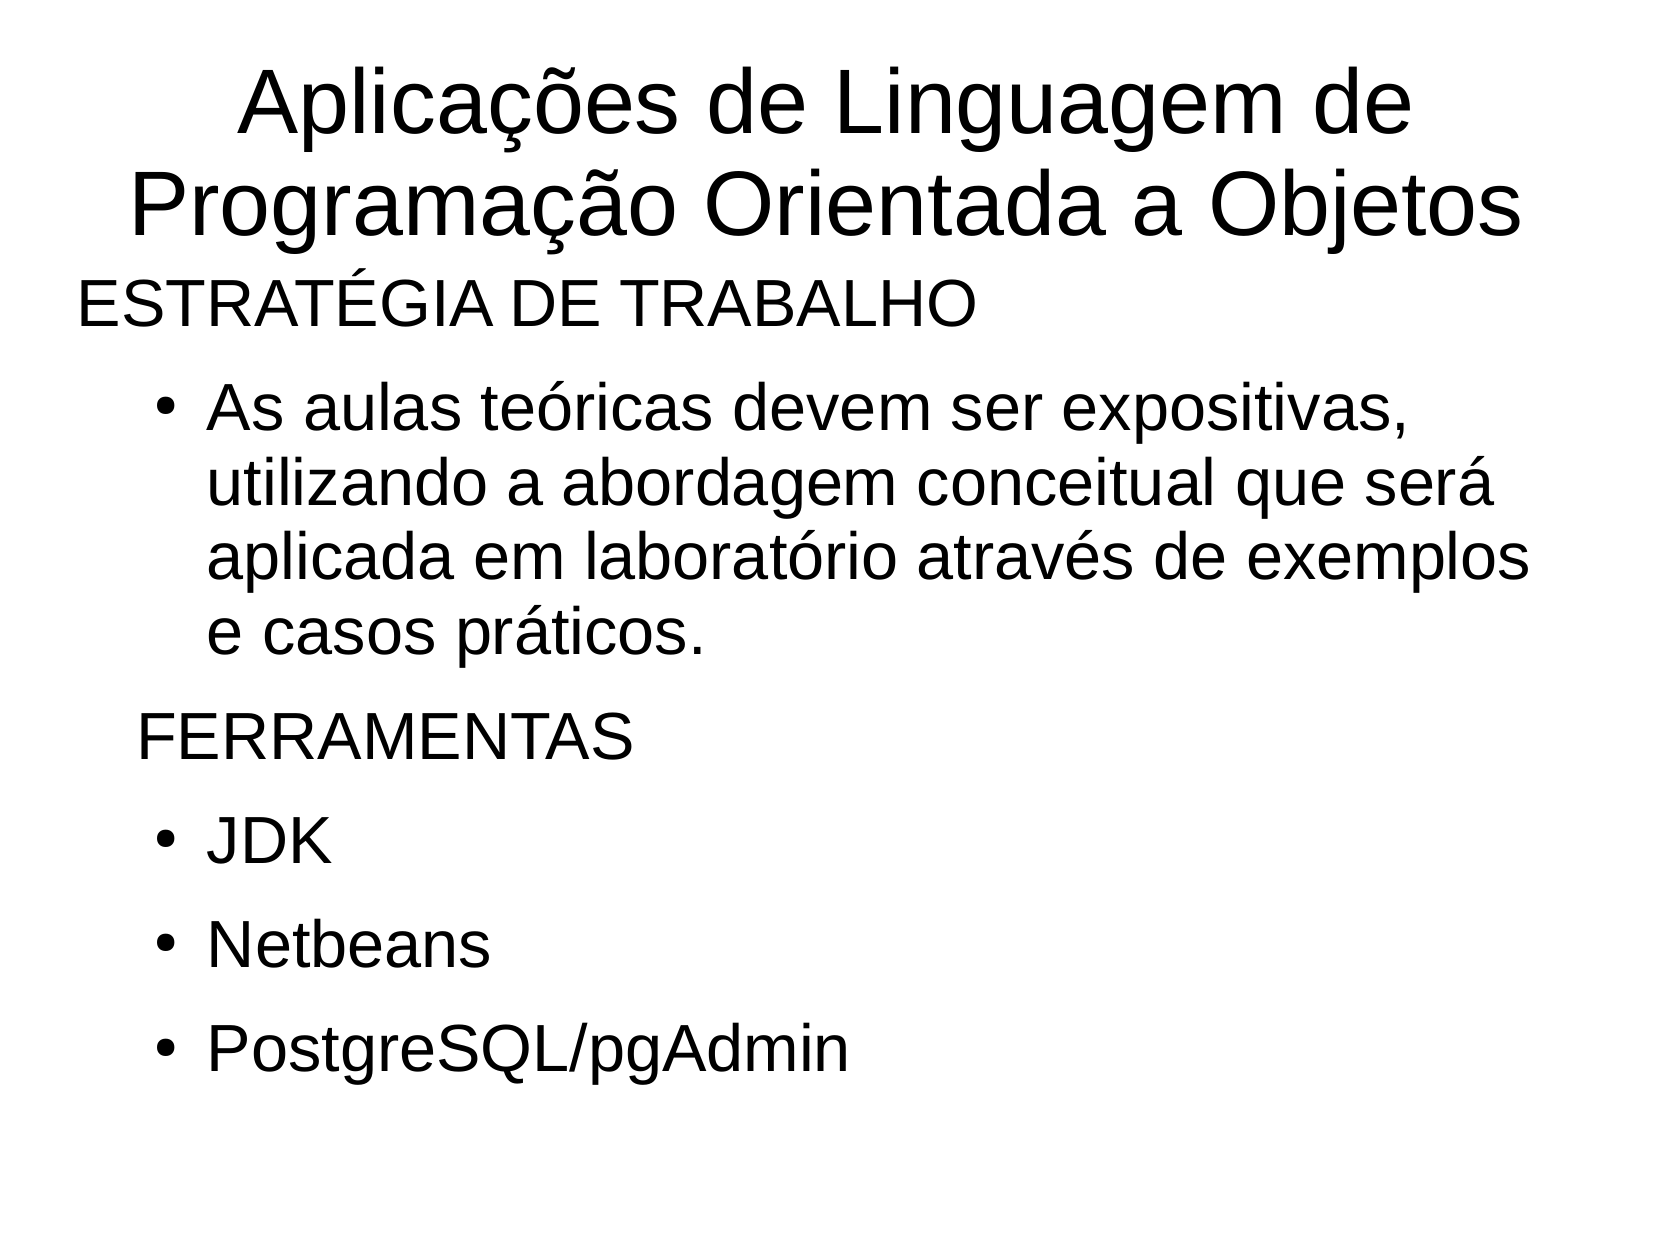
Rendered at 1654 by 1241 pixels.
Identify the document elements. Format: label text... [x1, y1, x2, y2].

title Aplicações de Linguagem de Programação Orientada a Objetos [82, 49, 1571, 257]
list ESTRATÉGIA DE TRABALHO As aulas teóricas devem ser expositivas, utilizando a abordagem conceitual que será aplicada em laboratório através de exemplos e casos práticos. FERRAMENTAS JDK Netbeans PostgreSQL/pgAdmin [76, 265, 1566, 1223]
